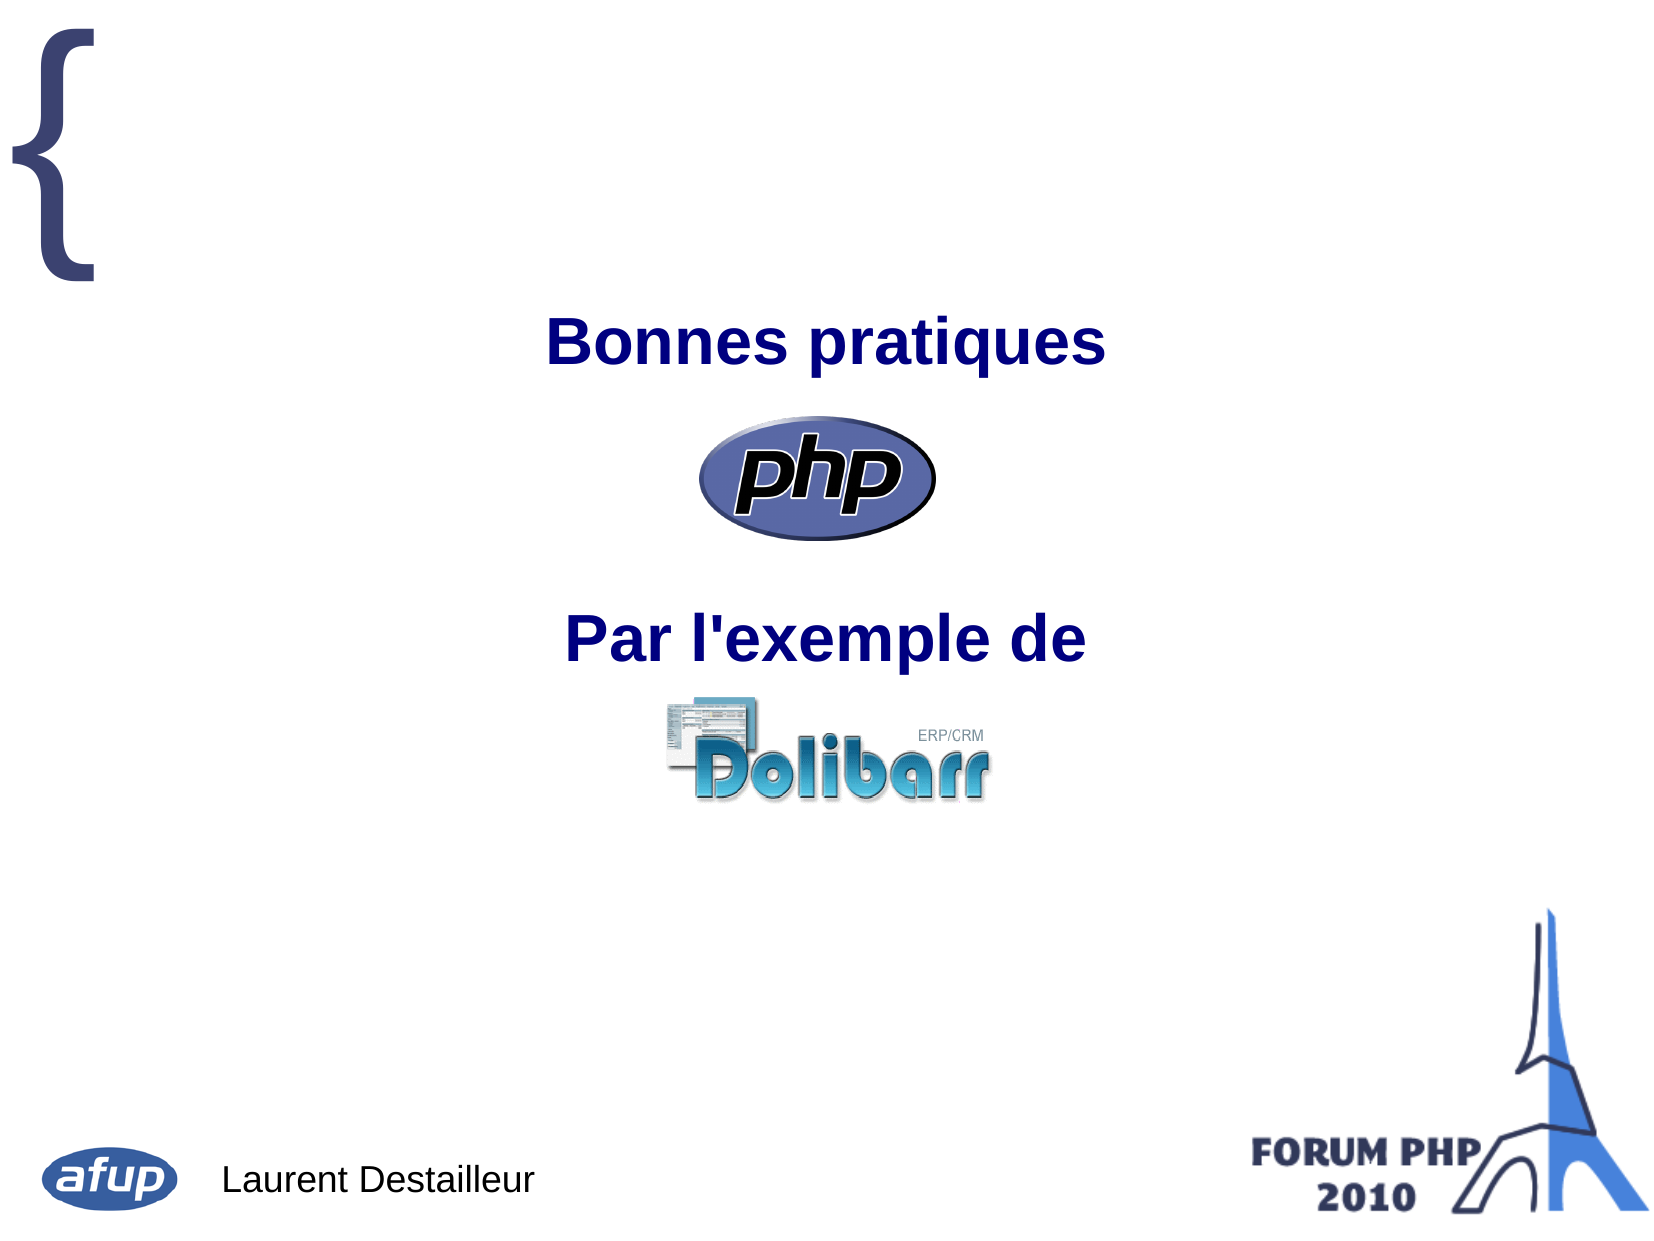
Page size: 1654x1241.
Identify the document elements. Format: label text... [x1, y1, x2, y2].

picture [649, 682, 1004, 810]
subtitle Bonnes pratiques Par l'exemple de [82, 59, 1571, 1109]
picture [699, 416, 936, 541]
text_box Laurent Destailleur [206, 1151, 551, 1209]
picture [41, 1146, 178, 1211]
picture [1240, 872, 1650, 1241]
